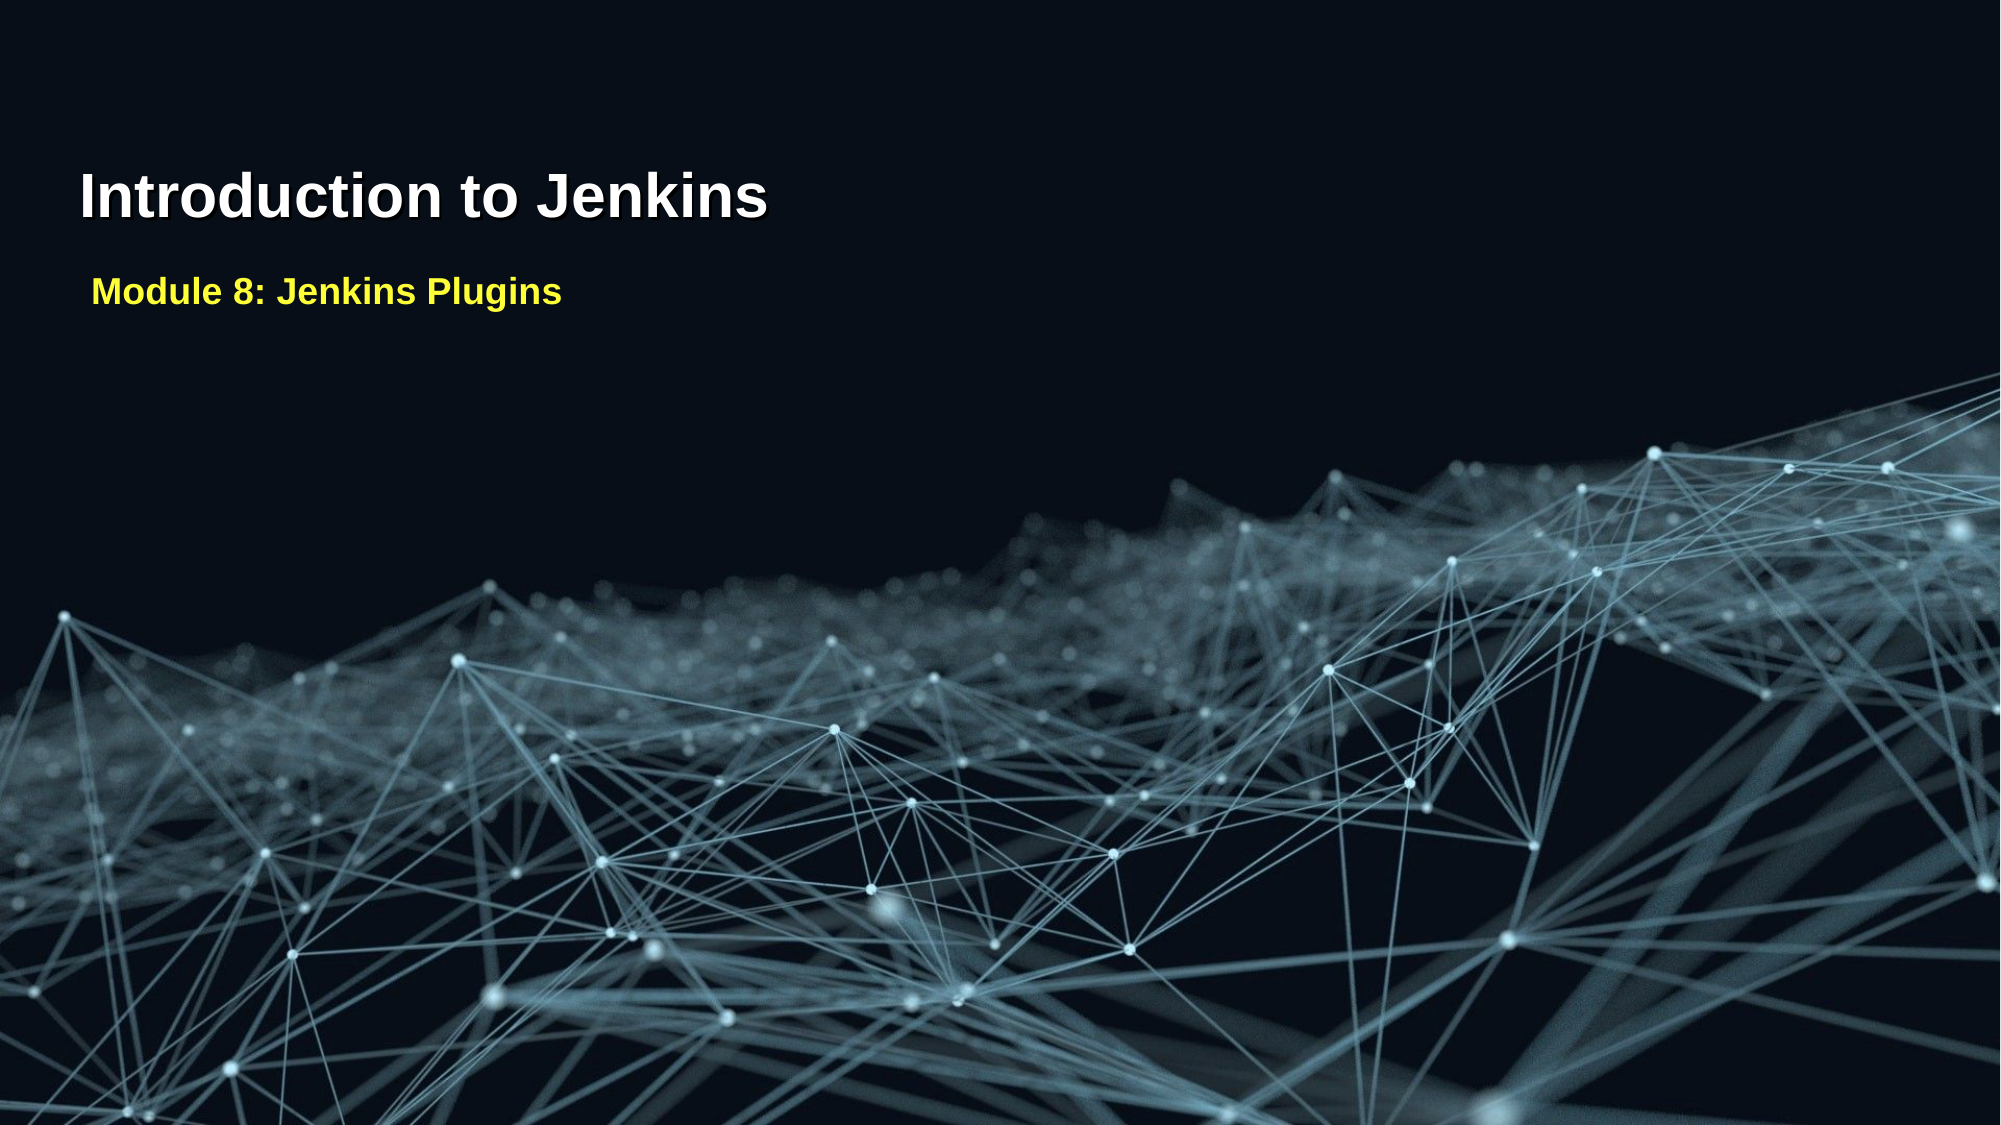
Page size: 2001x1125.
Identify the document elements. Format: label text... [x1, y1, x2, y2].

text_box Module 8: Jenkins Plugins [76, 259, 1093, 320]
text_box Introduction to Jenkins [64, 153, 1004, 239]
picture [0, 0, 2001, 1125]
